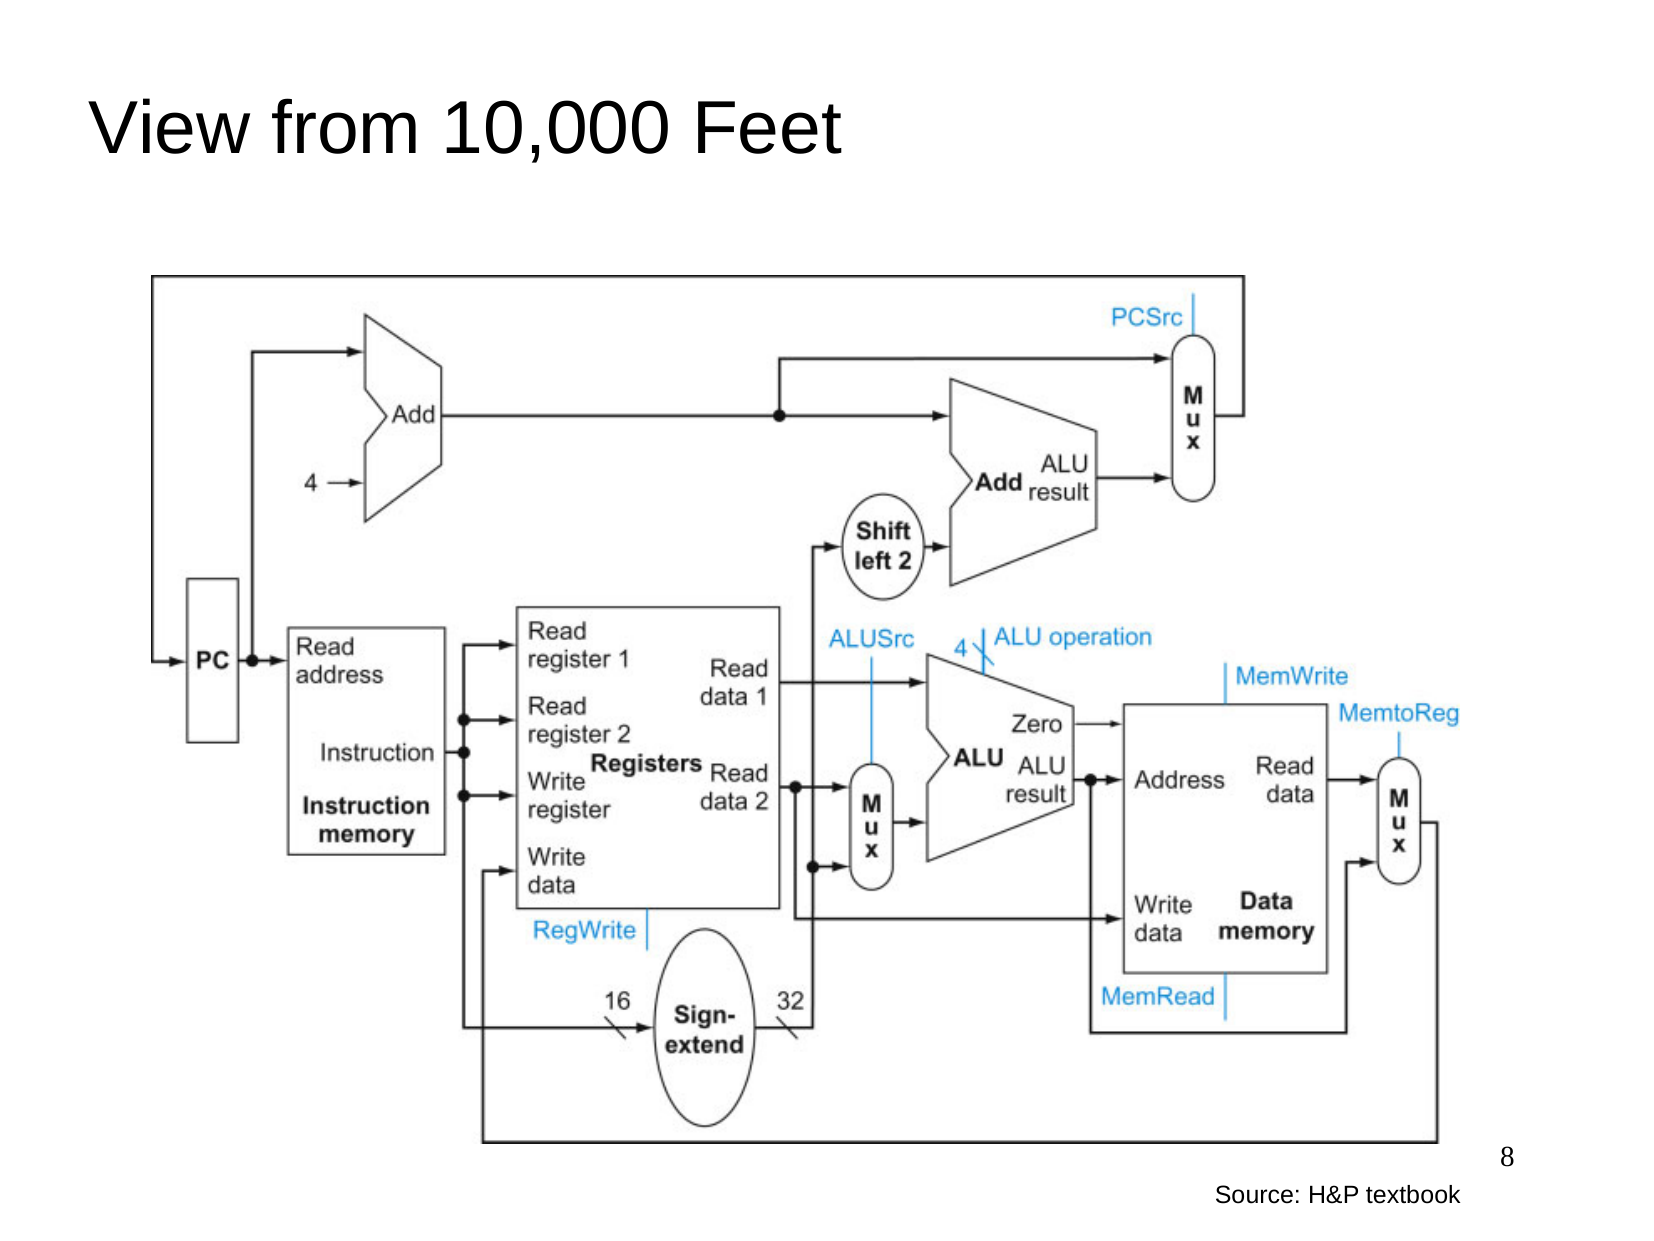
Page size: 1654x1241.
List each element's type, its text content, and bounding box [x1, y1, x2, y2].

text_box View from 10,000 Feet [73, 71, 858, 177]
picture [151, 275, 1460, 1144]
text_box <number> [1185, 1129, 1530, 1213]
text_box Source: H&P textbook [1200, 1171, 1477, 1217]
